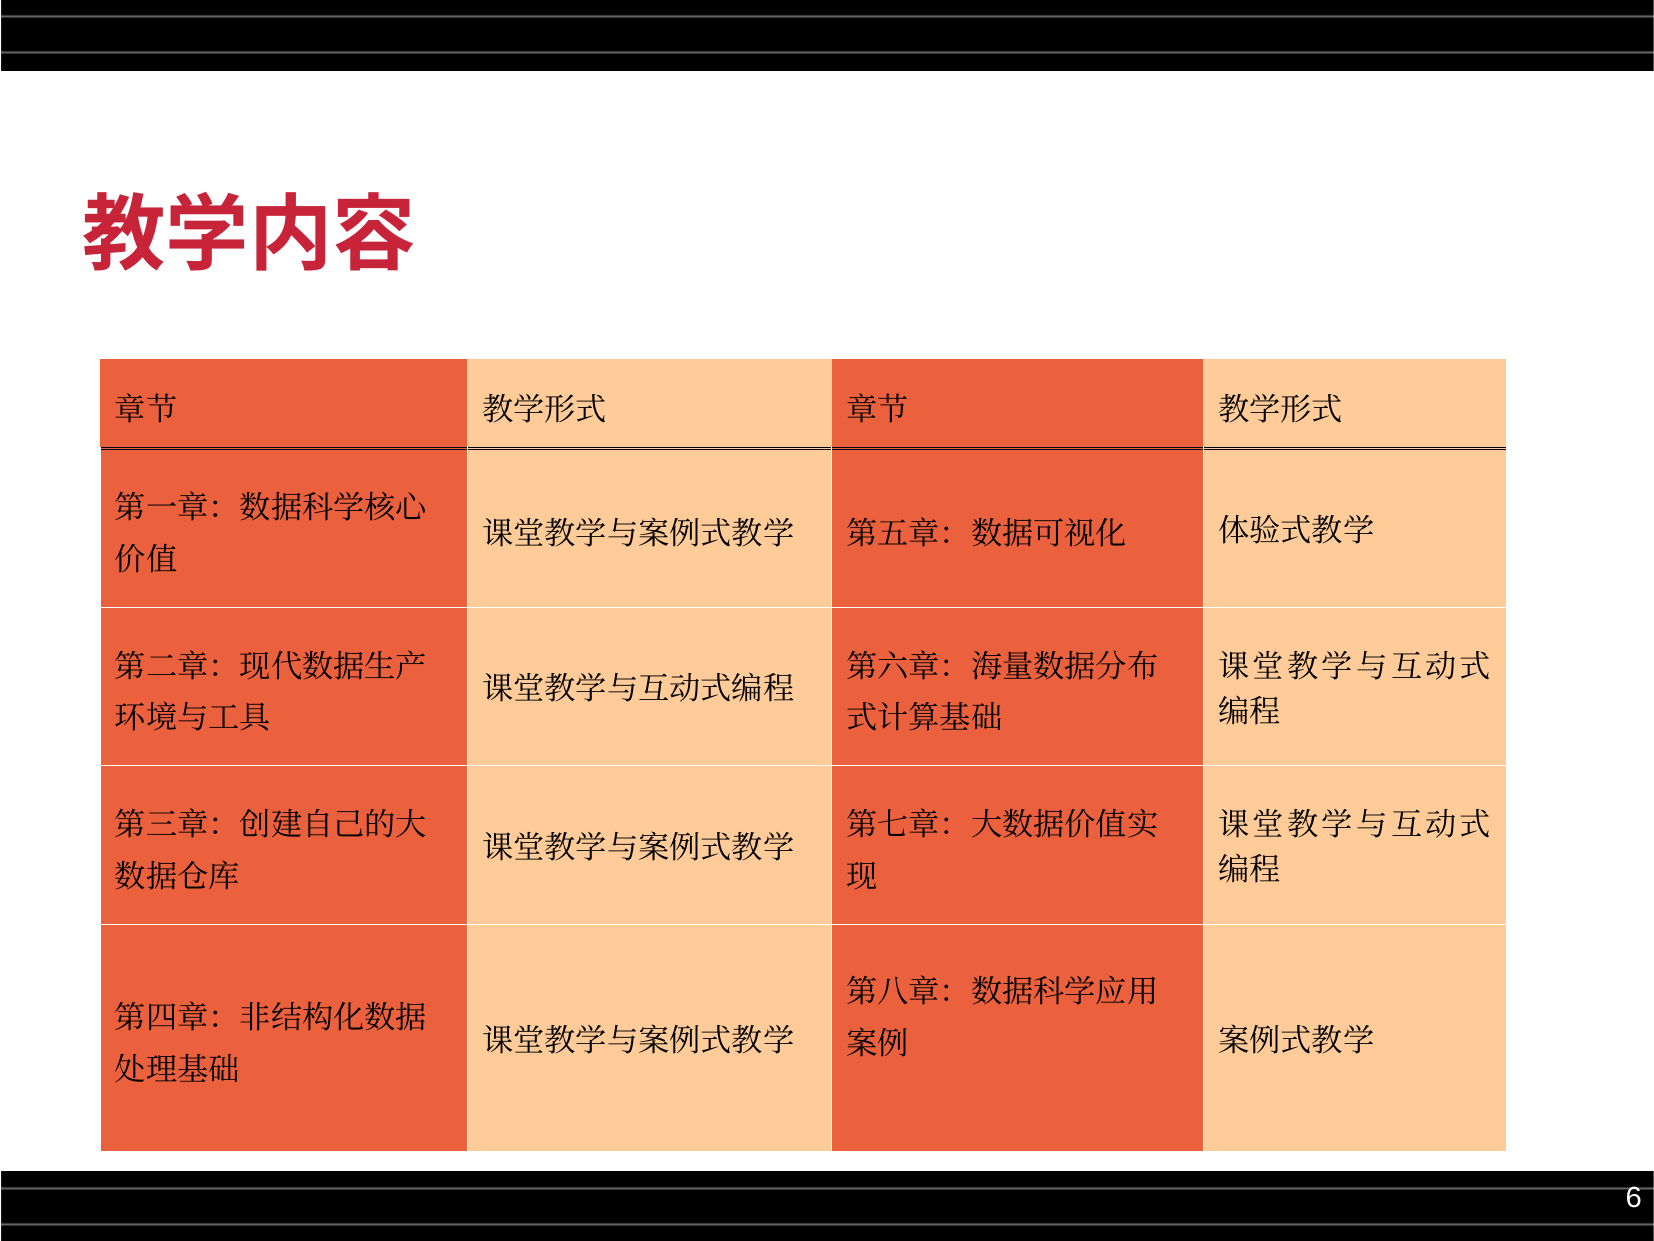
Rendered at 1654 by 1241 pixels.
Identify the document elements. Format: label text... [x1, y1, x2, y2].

table_cell 课堂教学与互动式编程 [1204, 766, 1506, 924]
table_header 教学形式 [467, 359, 832, 447]
picture [1, 1171, 1654, 1241]
table_cell 课堂教学与案例式教学 [468, 450, 831, 607]
table_cell 第一章：数据科学核心价值 [101, 450, 467, 607]
title 教学内容 [82, 123, 1571, 331]
table_cell 课堂教学与互动式编程 [1204, 608, 1506, 765]
table_cell 第六章：海量数据分布式计算基础 [832, 608, 1203, 765]
table_header 教学形式 [1203, 359, 1506, 447]
table_cell 案例式教学 [1204, 925, 1506, 1151]
table_cell 第三章：创建自己的大数据仓库 [101, 766, 467, 924]
table_cell 课堂教学与案例式教学 [468, 766, 831, 924]
table_cell 课堂教学与互动式编程 [468, 608, 831, 765]
table_cell 第七章：大数据价值实现 [832, 766, 1203, 924]
table_header 章节 [832, 359, 1203, 447]
table_cell 第八章：数据科学应用案例 [832, 925, 1203, 1151]
table_cell 体验式教学 [1204, 450, 1506, 607]
table_cell 课堂教学与案例式教学 [468, 925, 831, 1151]
table_cell 第五章：数据可视化 [832, 450, 1203, 607]
table_cell 第四章：非结构化数据处理基础 [101, 925, 467, 1151]
table_cell 第二章：现代数据生产环境与工具 [101, 608, 467, 765]
table_header 章节 [100, 359, 467, 447]
picture [1, 0, 1654, 71]
